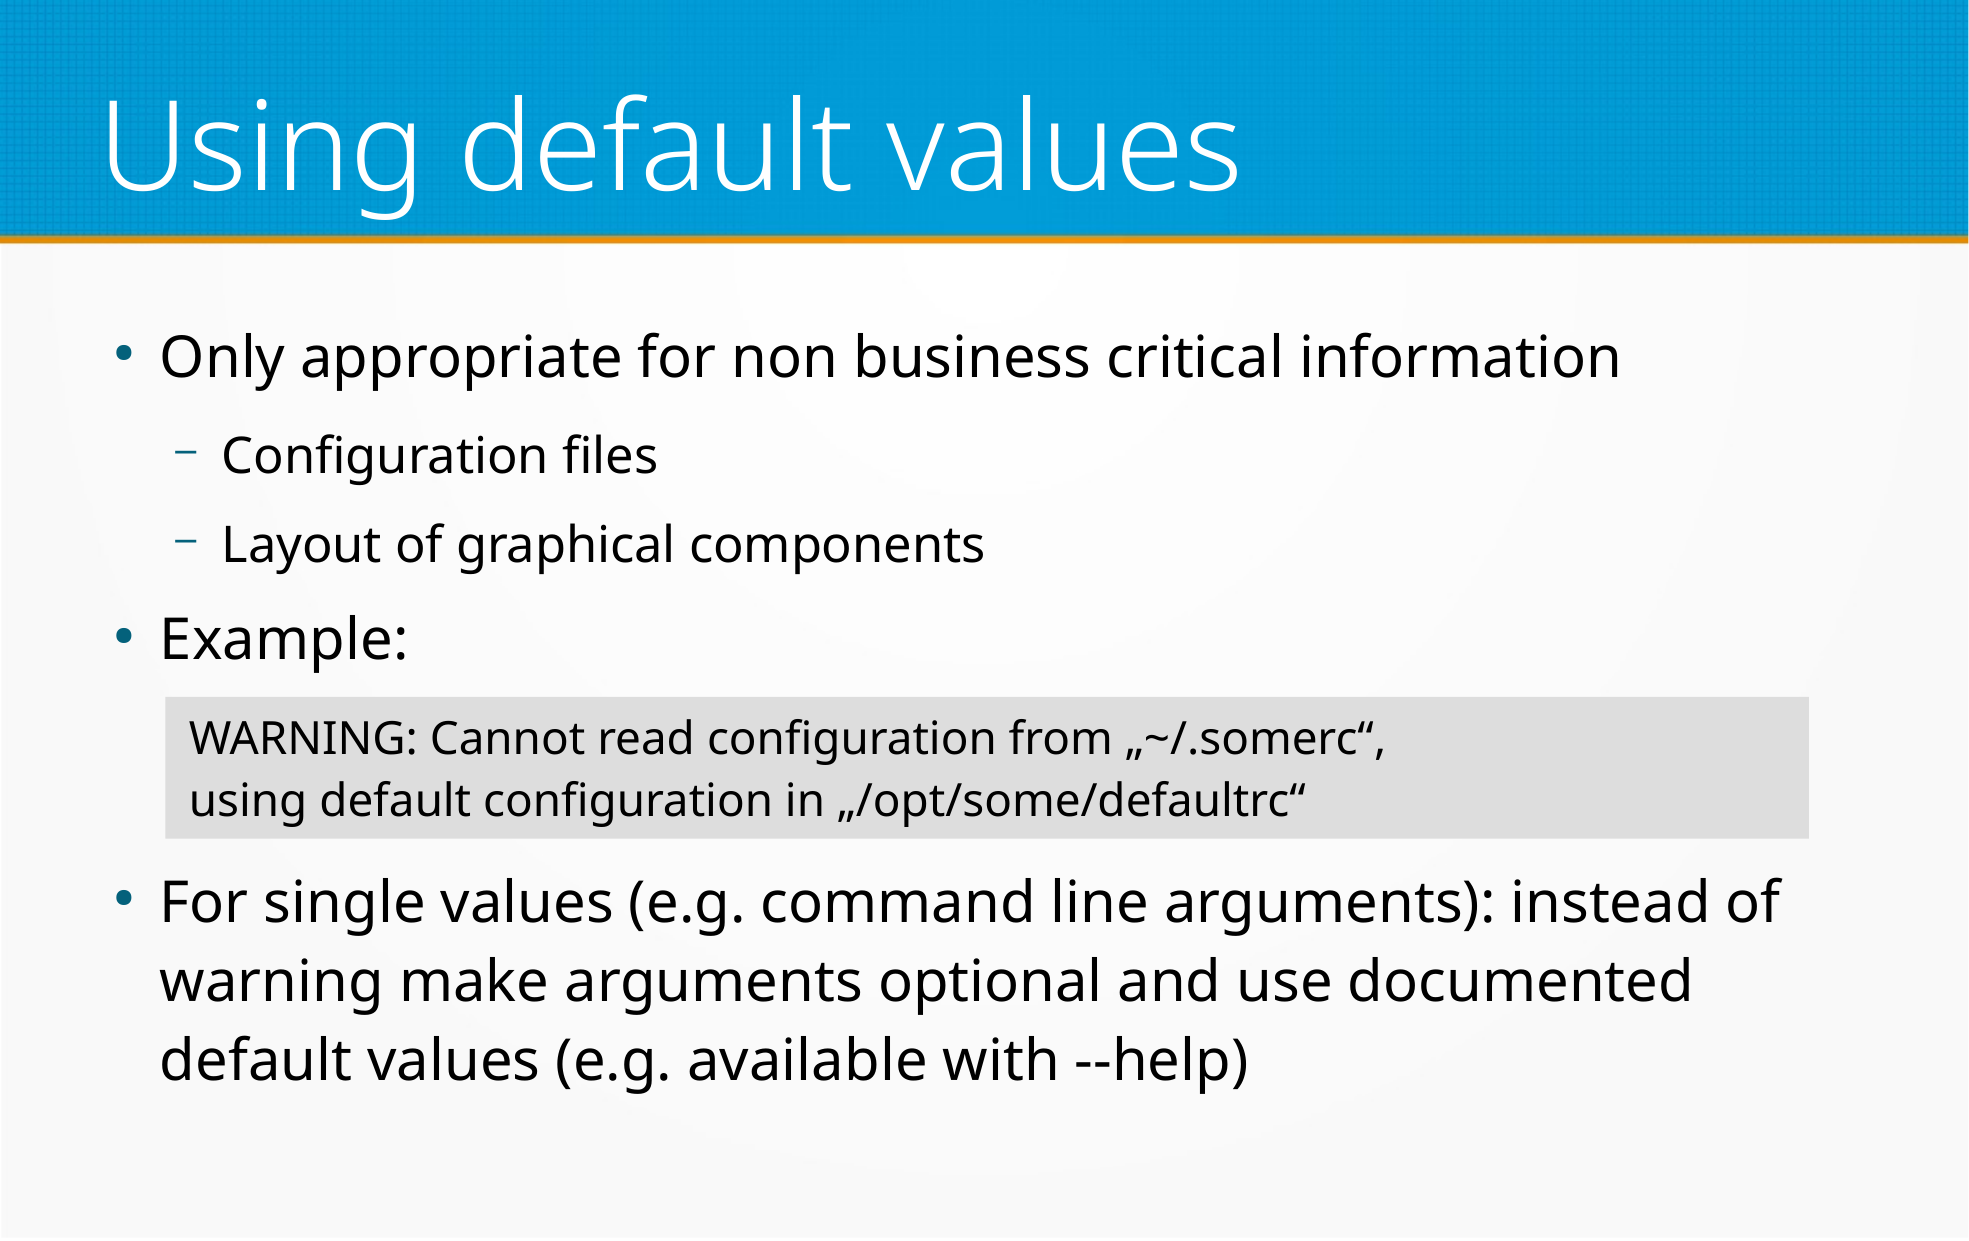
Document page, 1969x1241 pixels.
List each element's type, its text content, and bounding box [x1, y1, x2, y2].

title Using default values [98, 19, 1870, 227]
list WARNING: Cannot read configuration from „~/.somerc“, using default configuration in „/opt/some/defaultrc“ [165, 696, 1809, 839]
list Only appropriate for non business critical information Configuration files Layout of graphical components Example: For single values (e.g. command line arguments): instead of warning make arguments optional and use documented default values (e.g. available with --help) [98, 315, 1867, 1099]
picture [0, 233, 1969, 1241]
